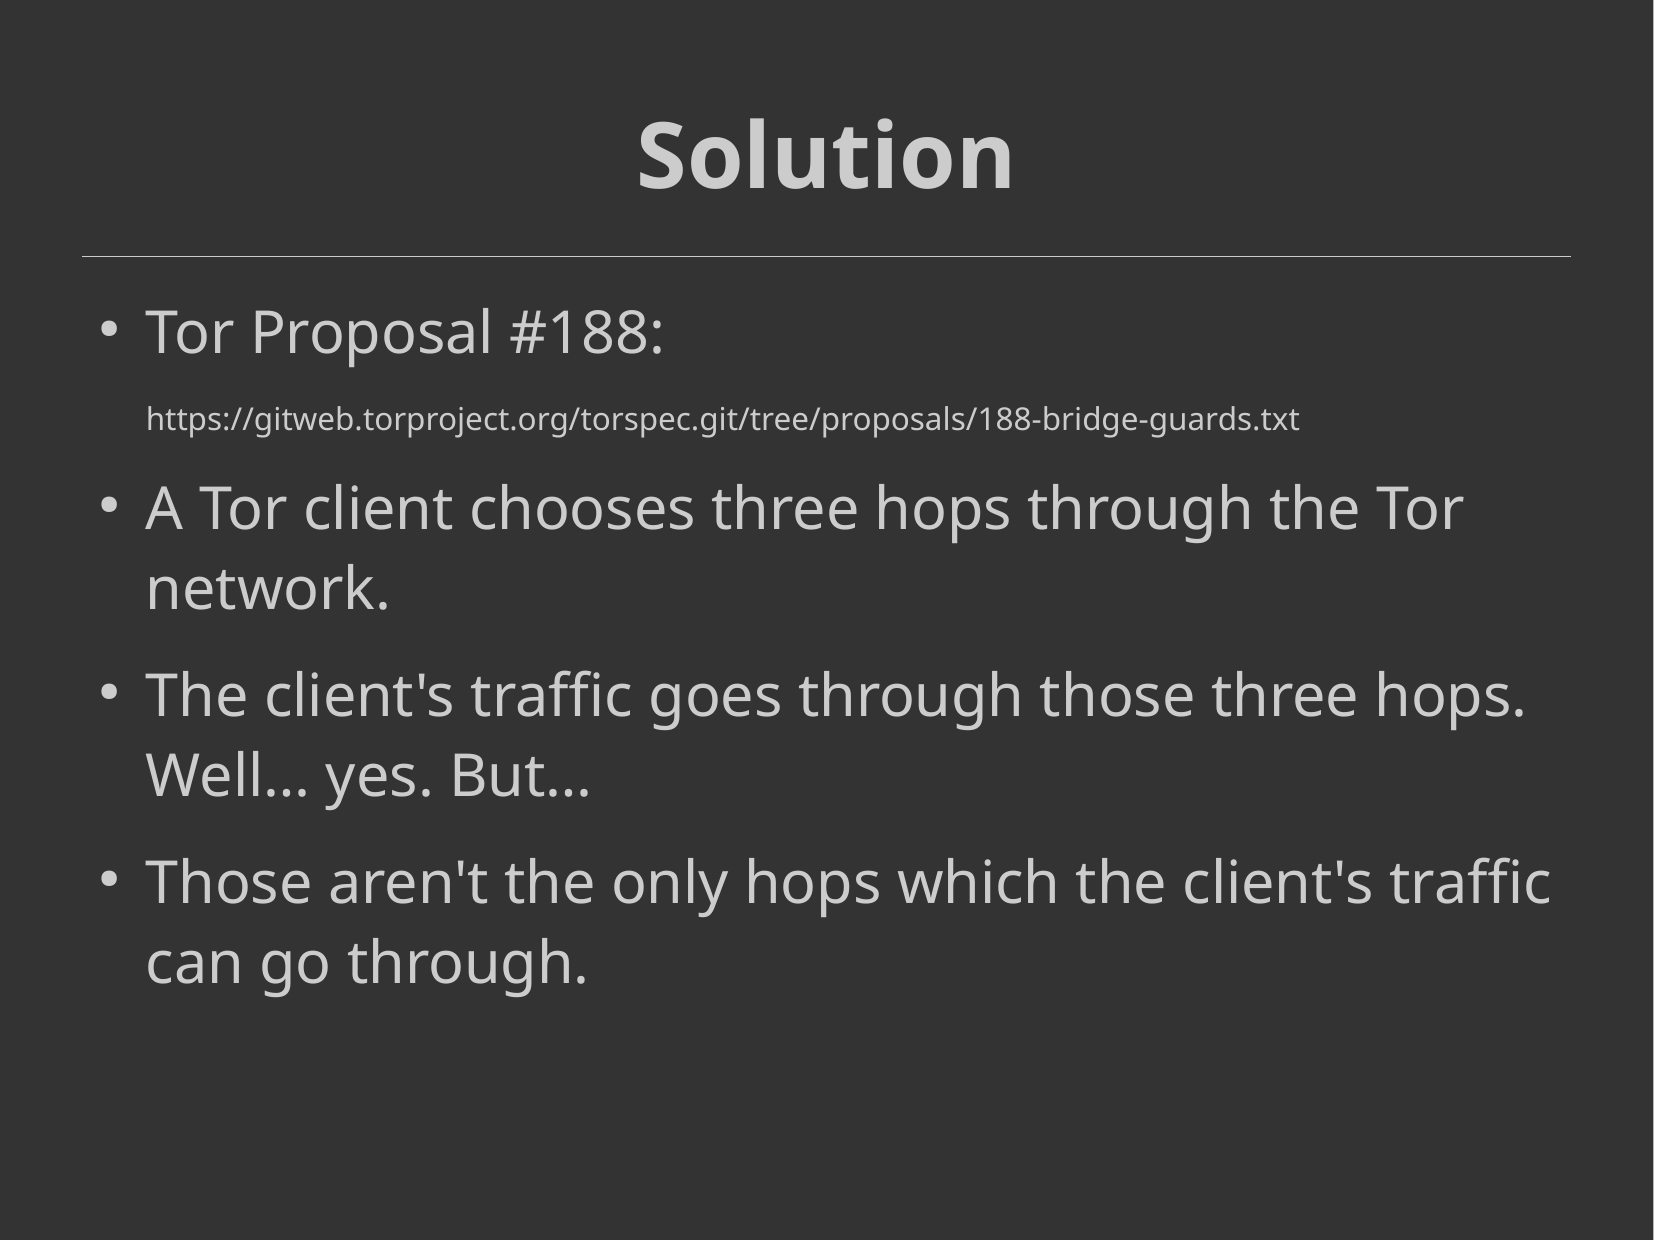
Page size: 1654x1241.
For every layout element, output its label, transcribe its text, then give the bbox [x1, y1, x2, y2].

list Tor Proposal #188: https://gitweb.torproject.org/torspec.git/tree/proposals/188-bridge-guards.txt A Tor client chooses three hops through the Tor network. The client's traffic goes through those three hops. Well… yes. But… Those aren't the only hops which the client's traffic can go through. [82, 290, 1571, 1010]
title Solution [82, 49, 1571, 257]
